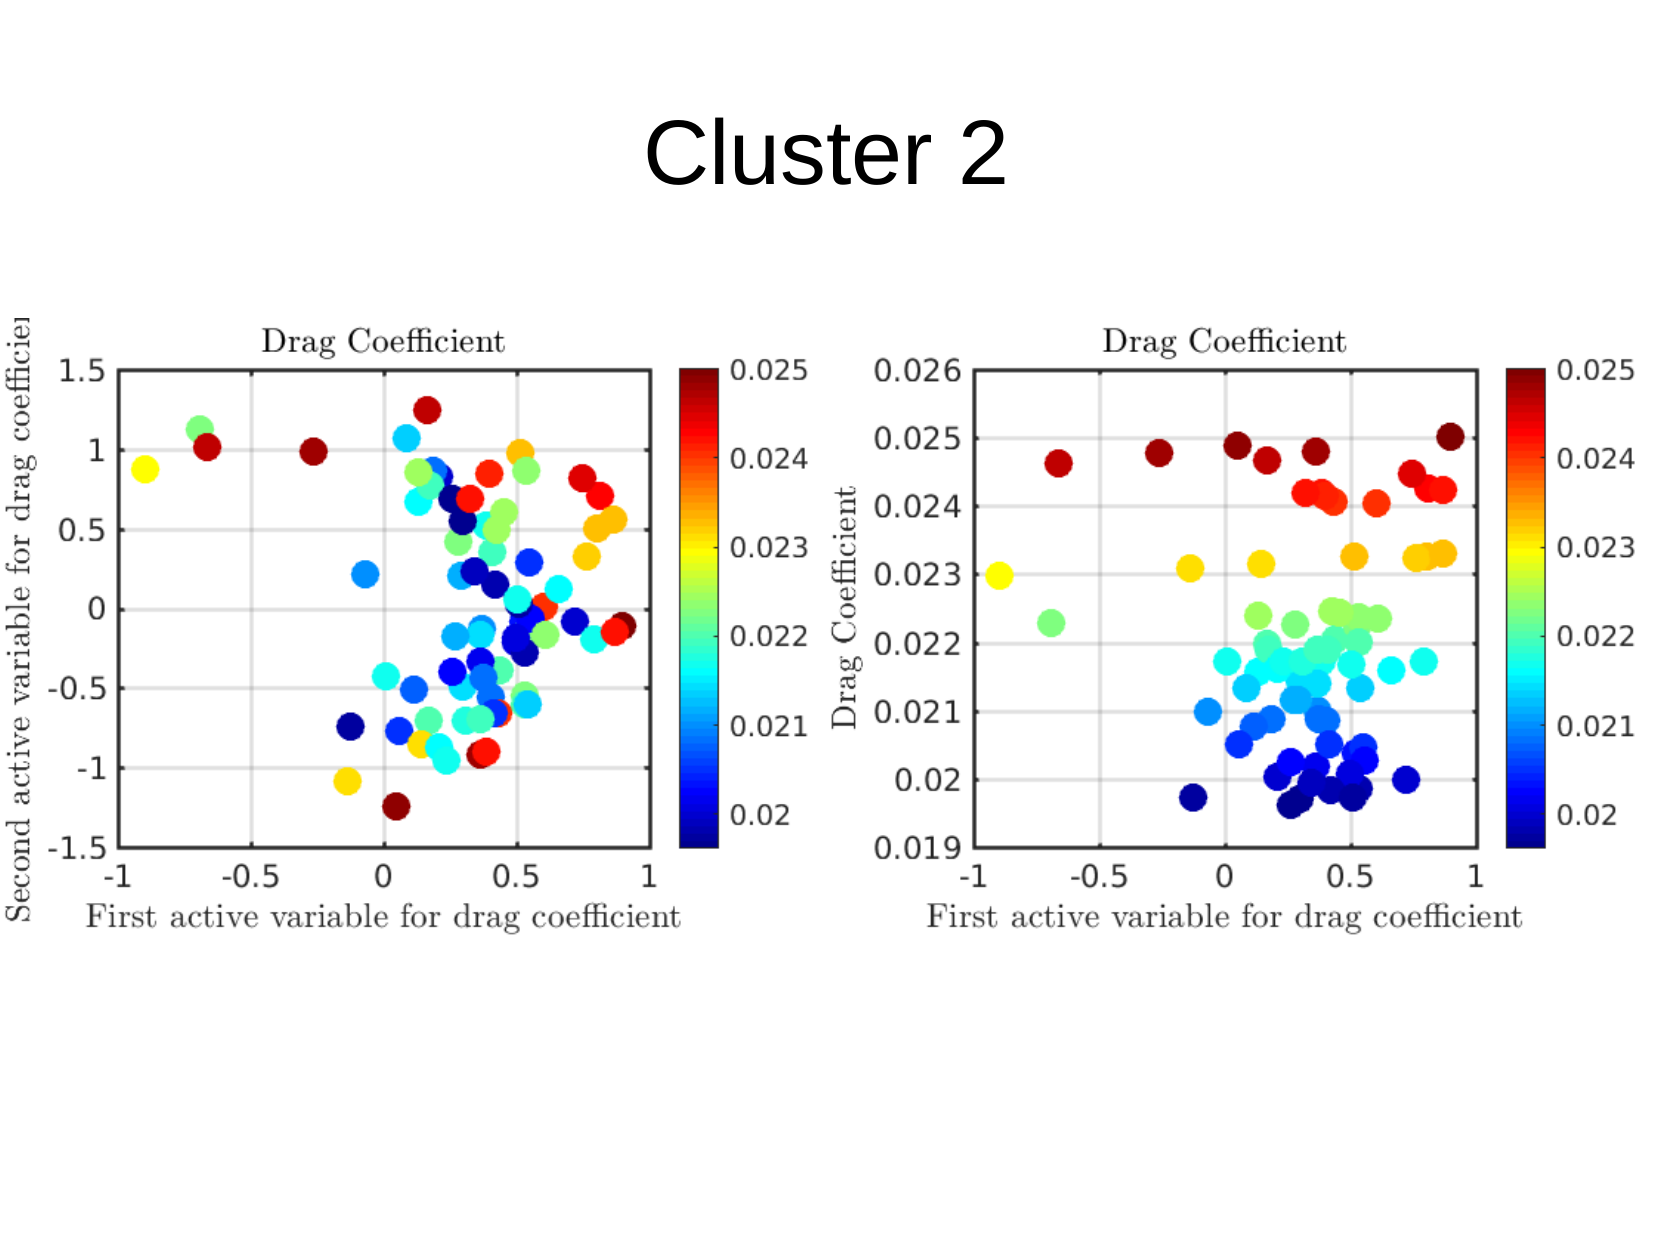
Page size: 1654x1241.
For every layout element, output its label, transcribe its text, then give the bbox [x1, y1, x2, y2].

picture [0, 318, 1654, 939]
title Cluster 2 [82, 49, 1571, 257]
